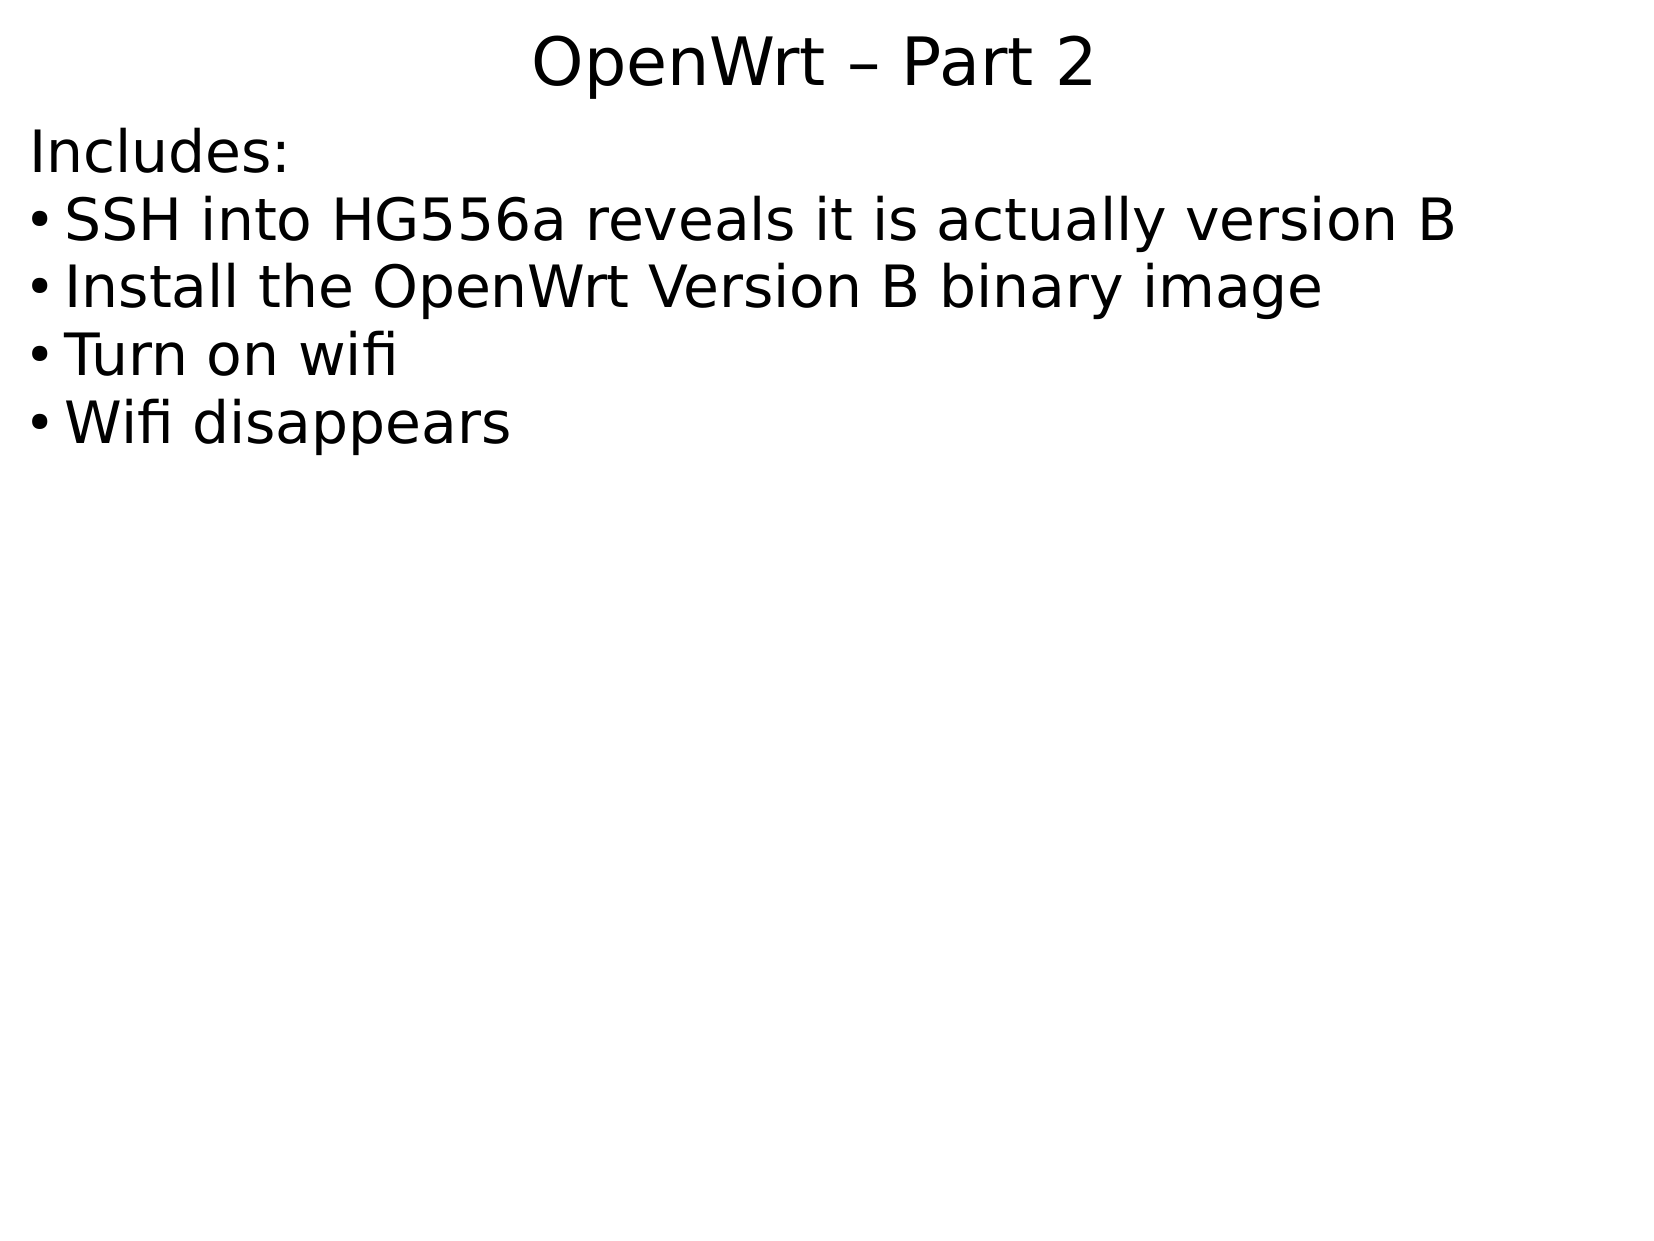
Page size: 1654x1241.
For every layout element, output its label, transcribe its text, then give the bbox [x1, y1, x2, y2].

title OpenWrt – Part 2 [70, 23, 1560, 102]
text_box Includes: SSH into HG556a reveals it is actually version B Install the OpenWrt Version B binary image Turn on wifi Wifi disappears [14, 111, 1645, 465]
